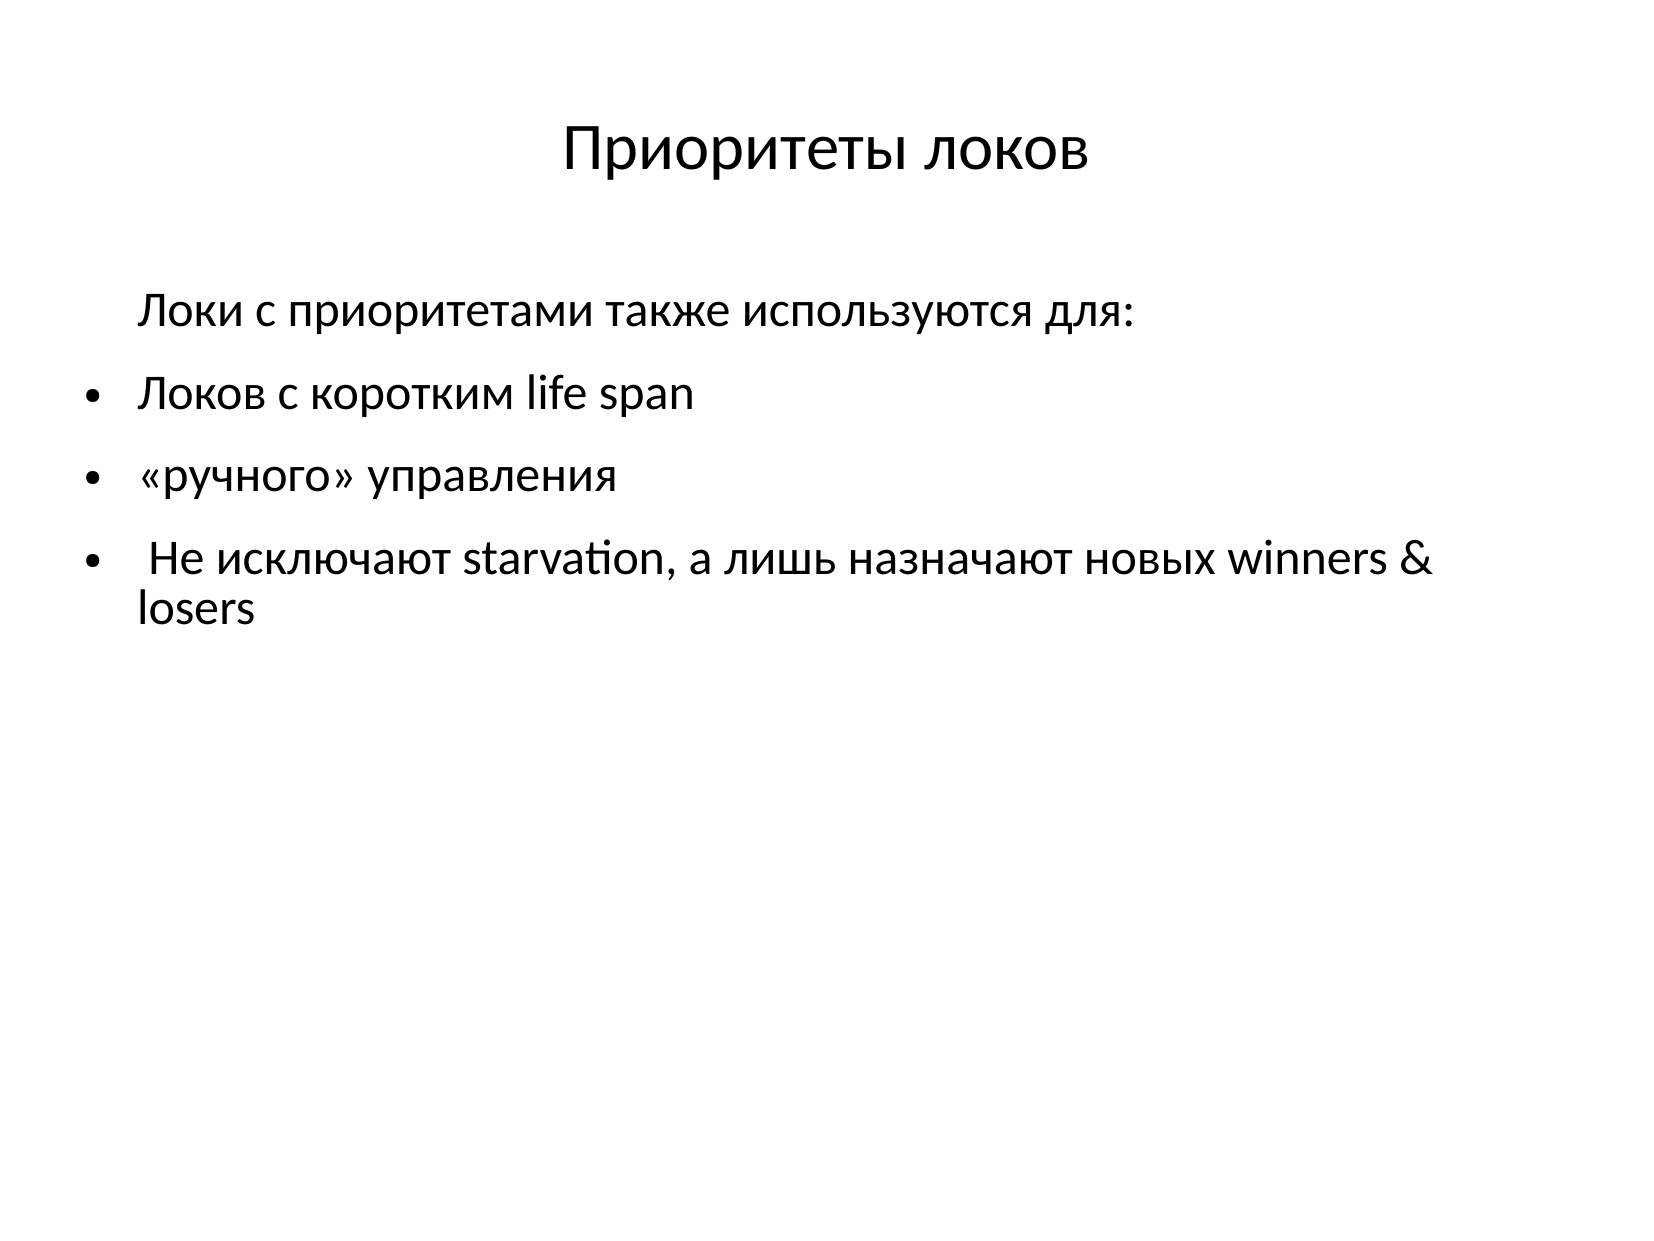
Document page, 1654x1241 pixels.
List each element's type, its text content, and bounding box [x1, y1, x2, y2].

title Приоритеты локов [82, 49, 1571, 257]
list Локи с приоритетами также используются для: Локов с коротким life span «ручного» управления Не исключают starvation, а лишь назначают новых winners & losers [66, 289, 1555, 1108]
